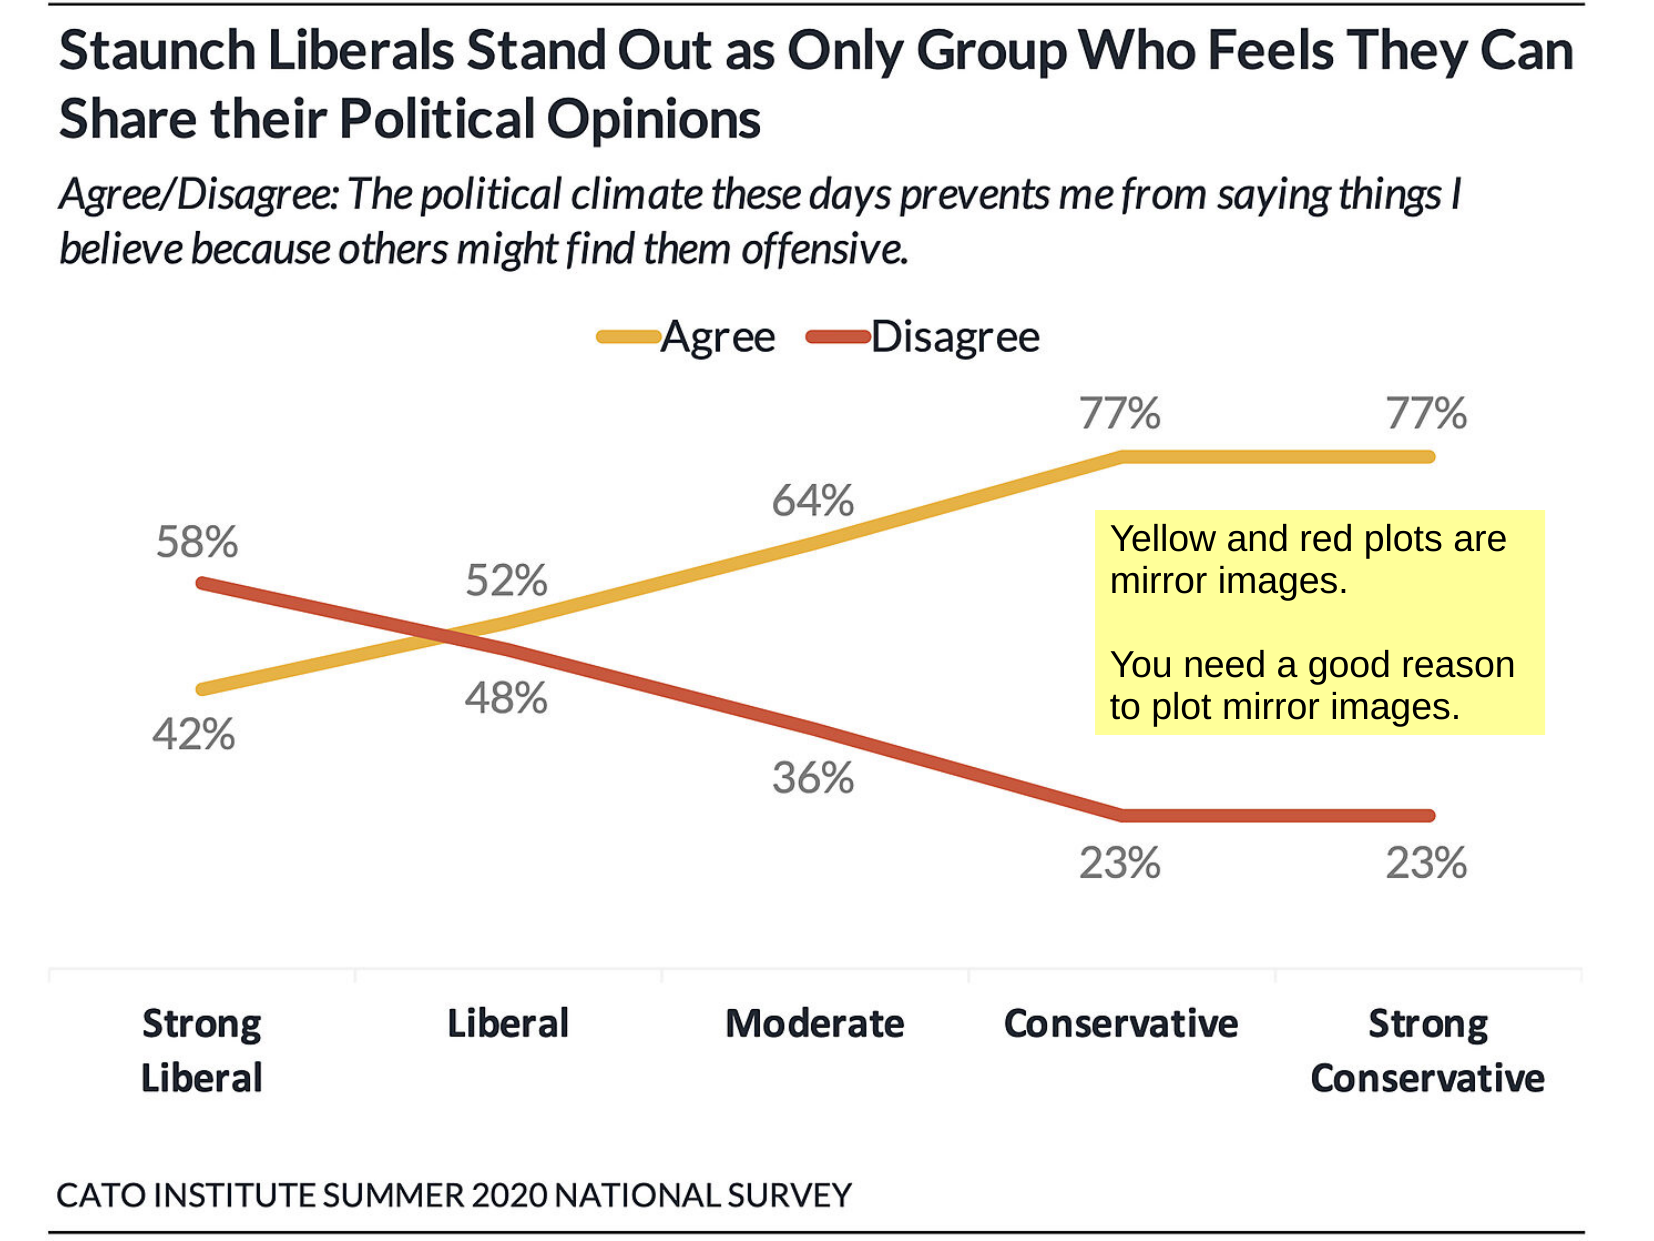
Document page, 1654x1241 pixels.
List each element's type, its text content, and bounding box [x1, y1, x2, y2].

picture [45, 0, 1597, 1241]
text_box Yellow and red plots are mirror images. You need a good reason to plot mirror images. [1095, 510, 1546, 735]
